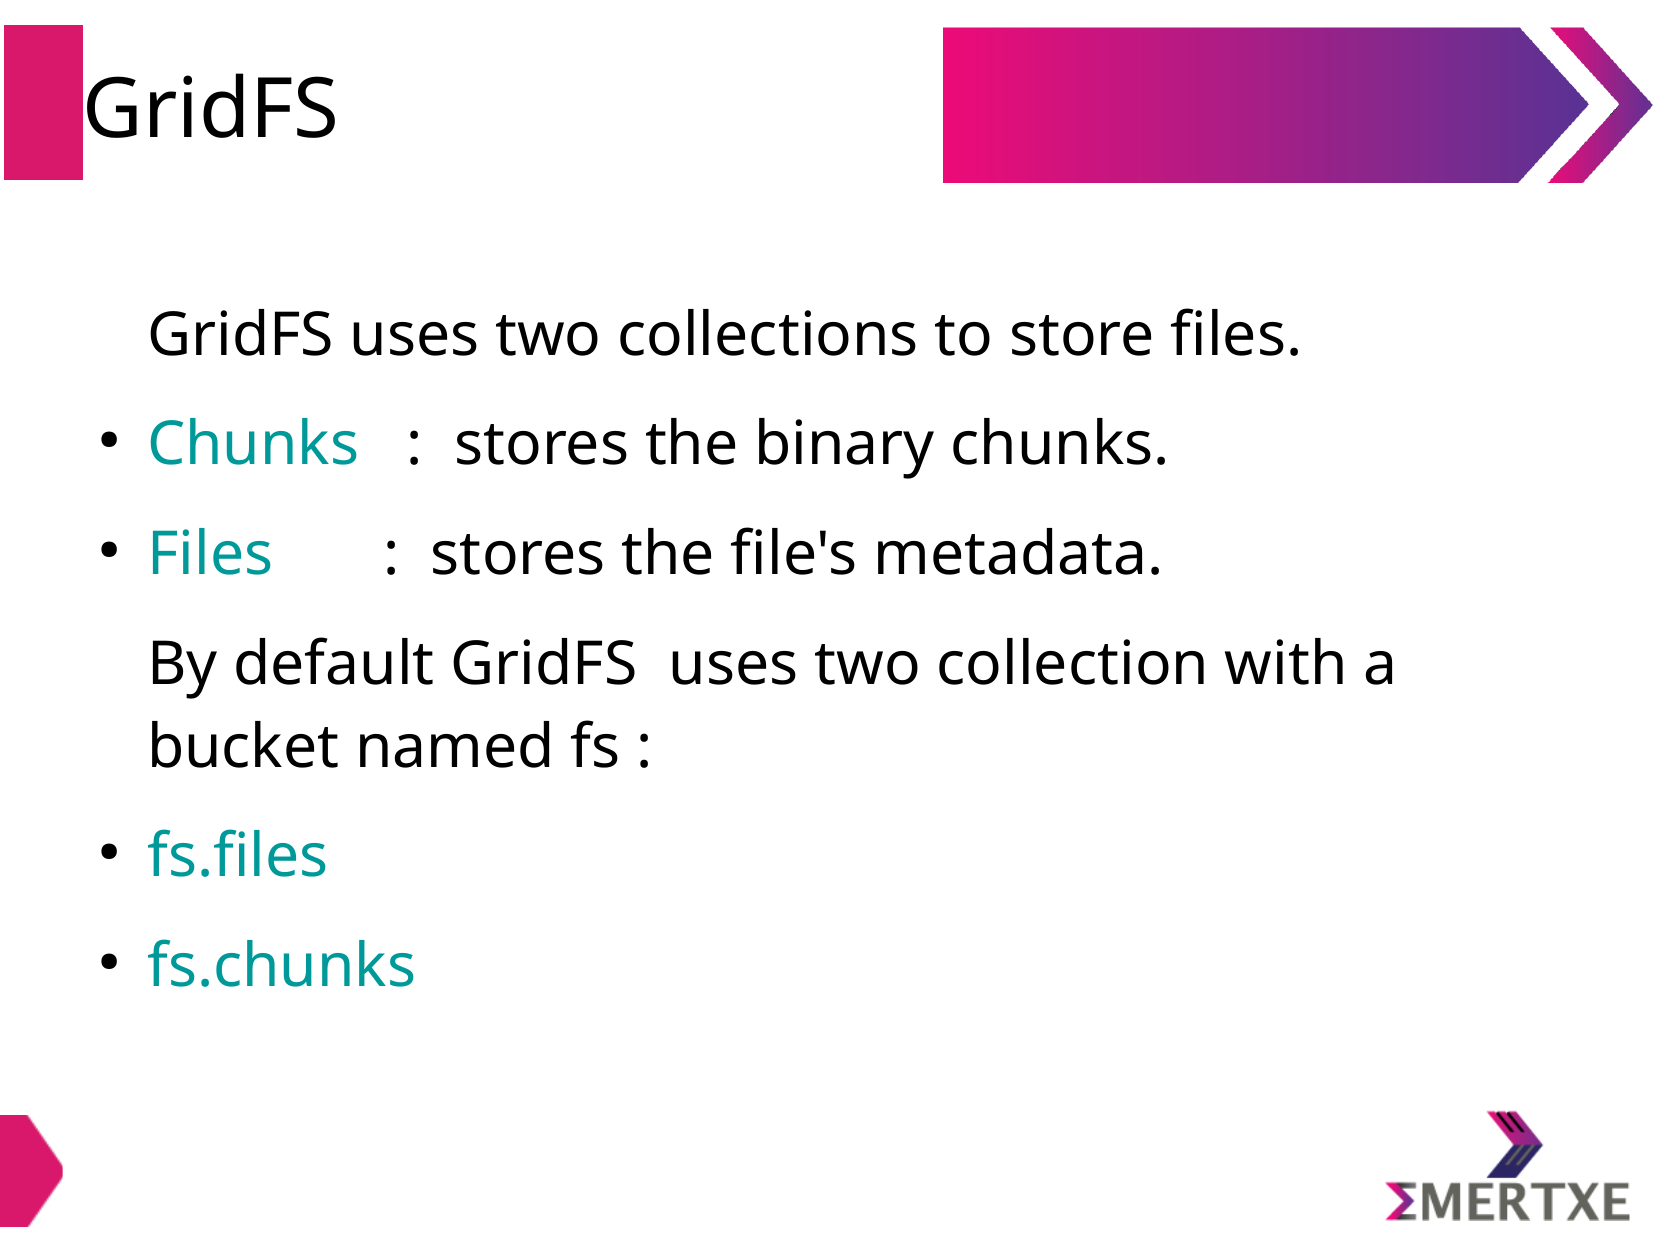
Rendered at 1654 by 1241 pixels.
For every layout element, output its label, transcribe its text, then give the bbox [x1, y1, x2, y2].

picture [1385, 1107, 1631, 1221]
picture [1571, 27, 1653, 183]
title GridFS [82, 2, 1571, 210]
list GridFS uses two collections to store files. Chunks : stores the binary chunks. Files : stores the file's metadata. By default GridFS uses two collection with a bucket named fs : fs.files fs.chunks [82, 290, 1571, 1010]
